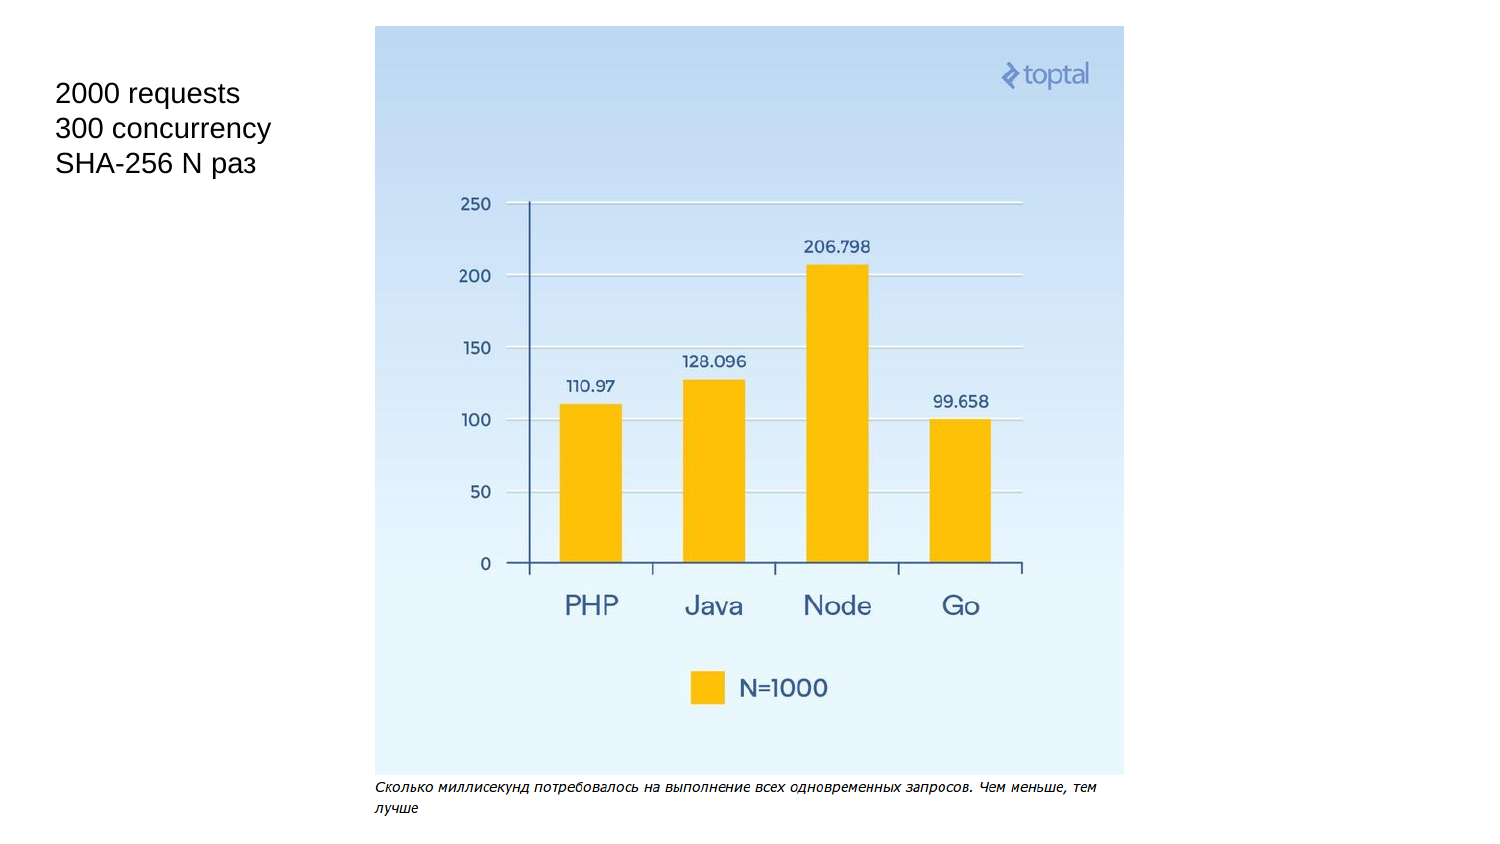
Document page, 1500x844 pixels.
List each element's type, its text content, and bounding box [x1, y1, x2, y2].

text_box 2000 requests 300 concurrency SHA-256 N раз [40, 59, 380, 232]
picture [366, 24, 1134, 819]
